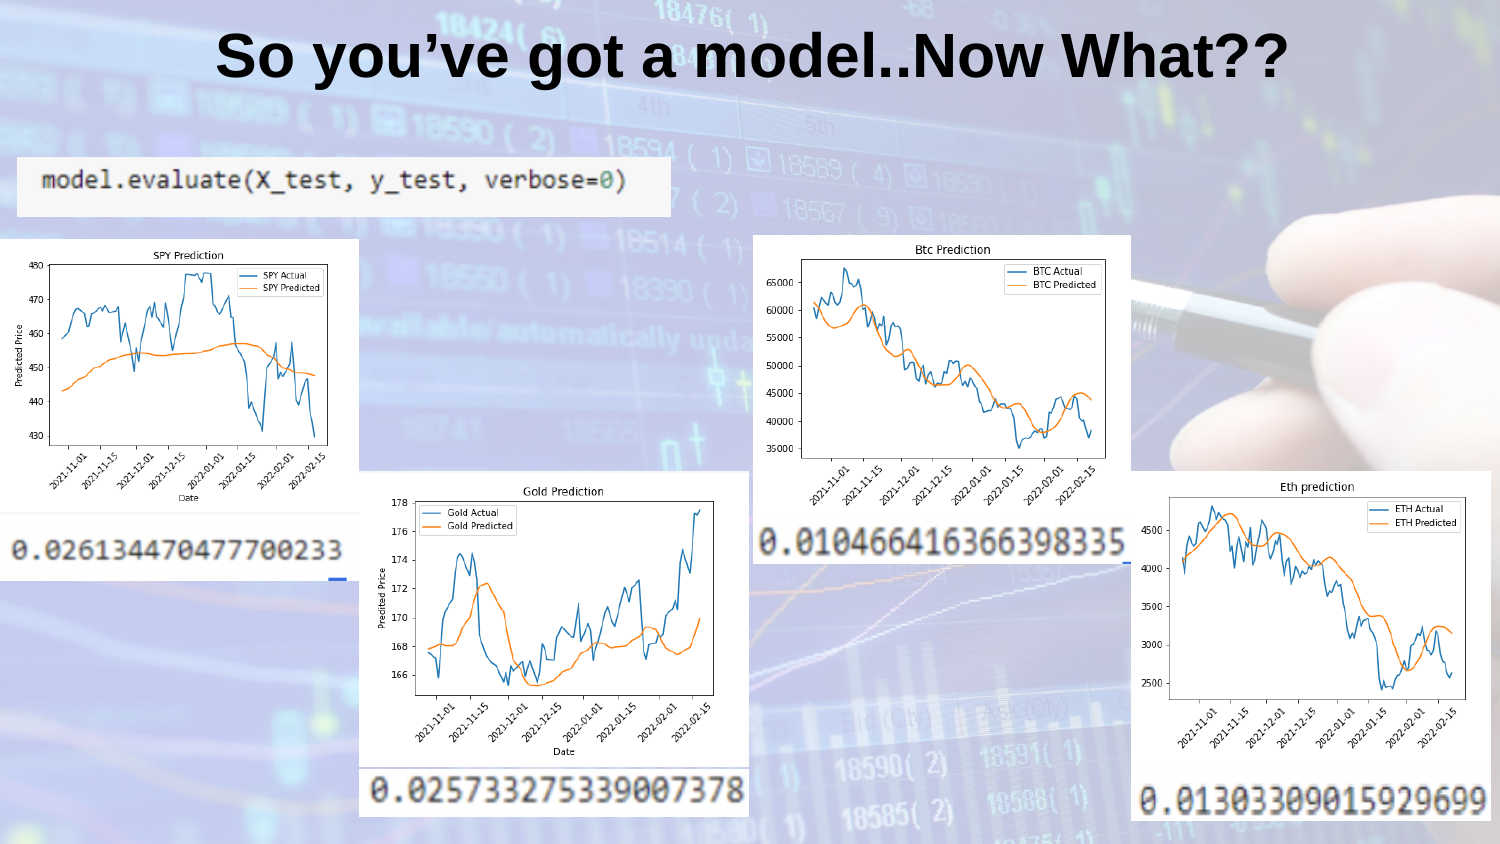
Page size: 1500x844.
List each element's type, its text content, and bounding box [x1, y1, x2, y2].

title So you’ve got a model..Now What?? [17, 0, 1490, 124]
picture [0, 0, 1500, 844]
